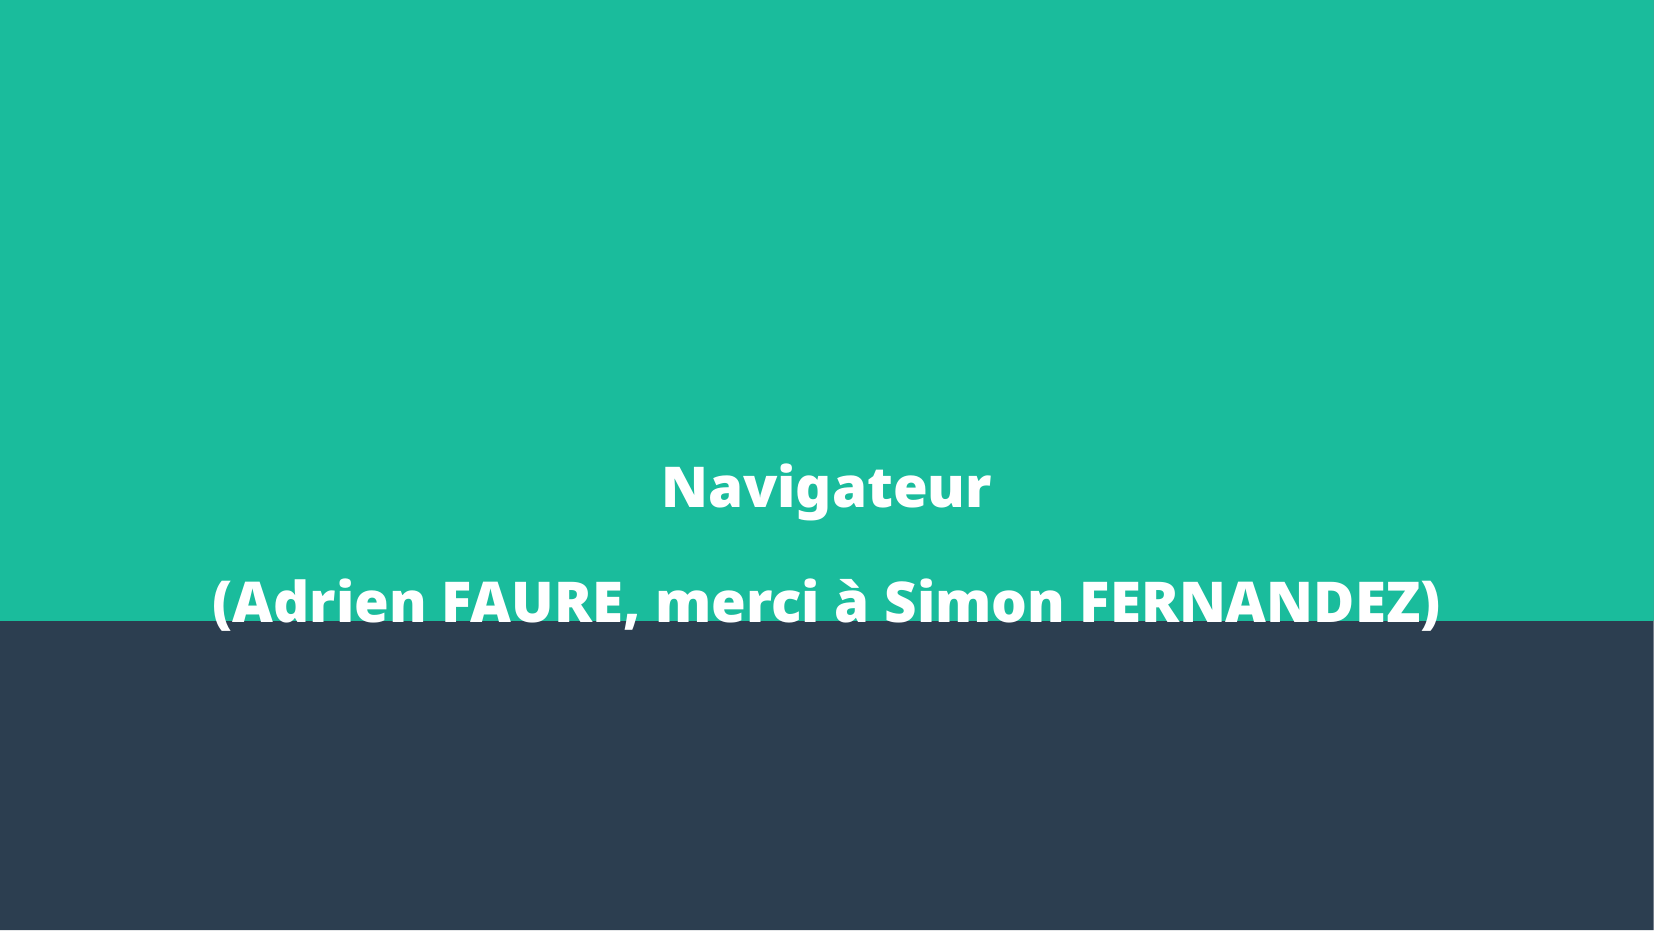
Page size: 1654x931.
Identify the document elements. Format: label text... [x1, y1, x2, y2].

title Navigateur (Adrien FAURE, merci à Simon FERNANDEZ) [59, 425, 1595, 623]
